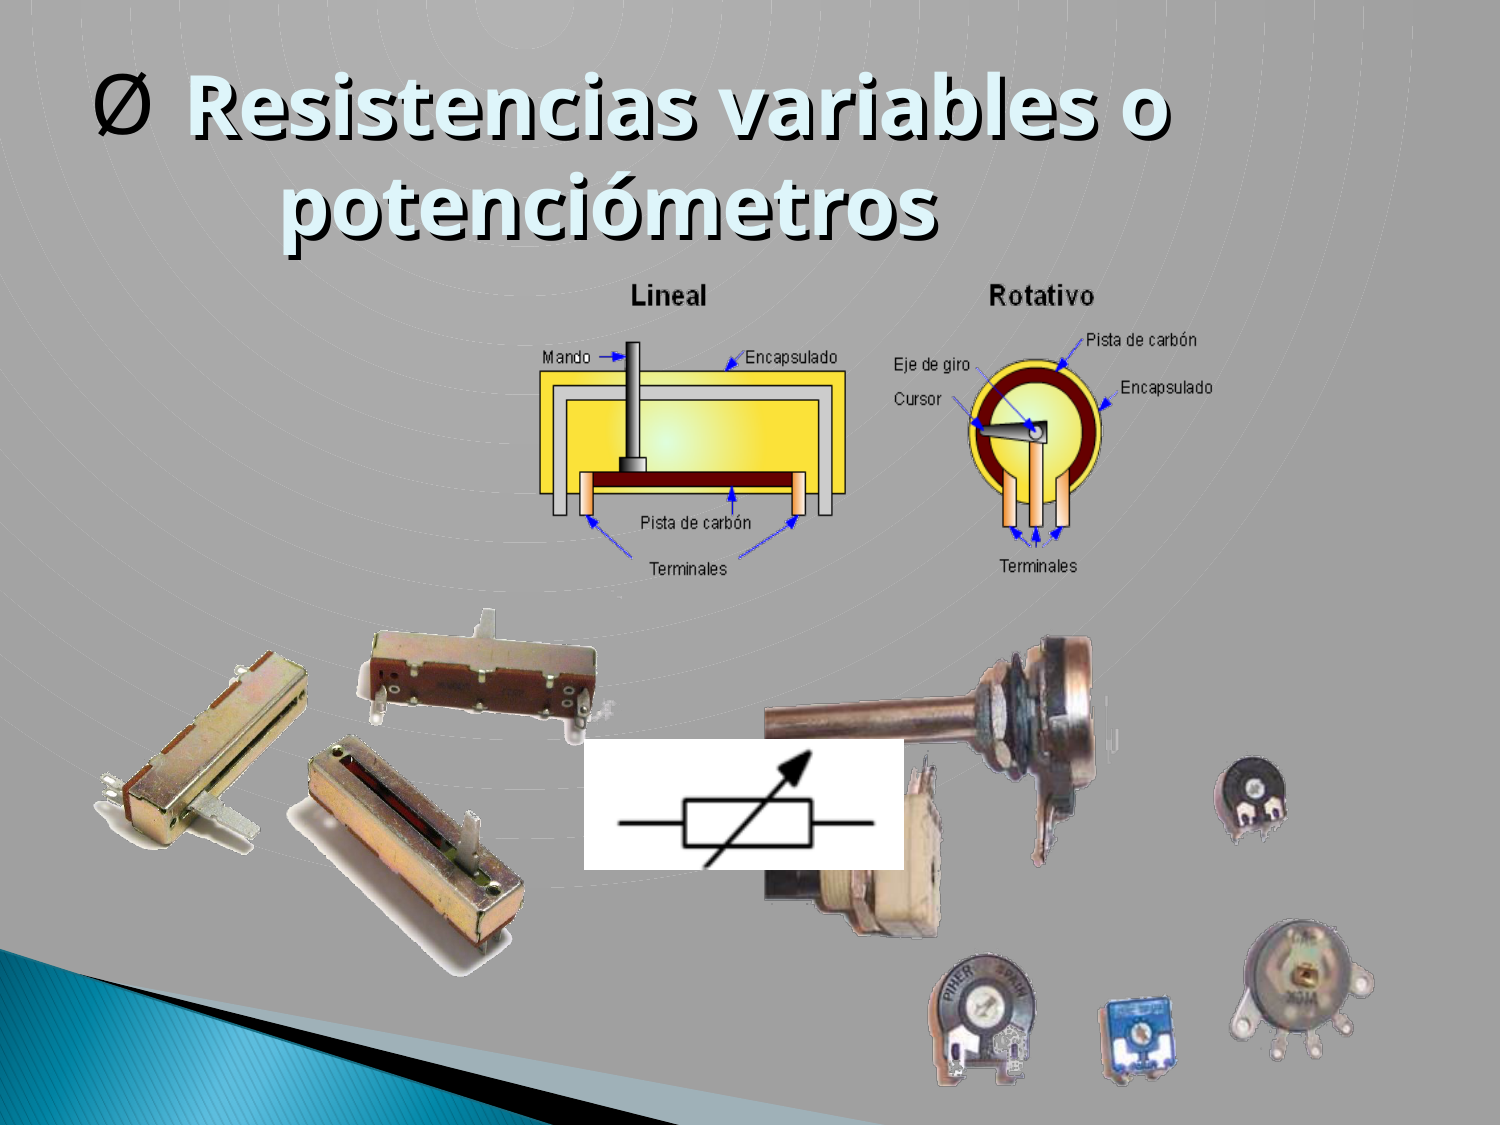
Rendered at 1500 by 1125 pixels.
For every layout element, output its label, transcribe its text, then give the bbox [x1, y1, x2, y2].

title Resistencias variables o potenciómetros [75, 45, 1426, 233]
picture [88, 267, 1388, 1106]
